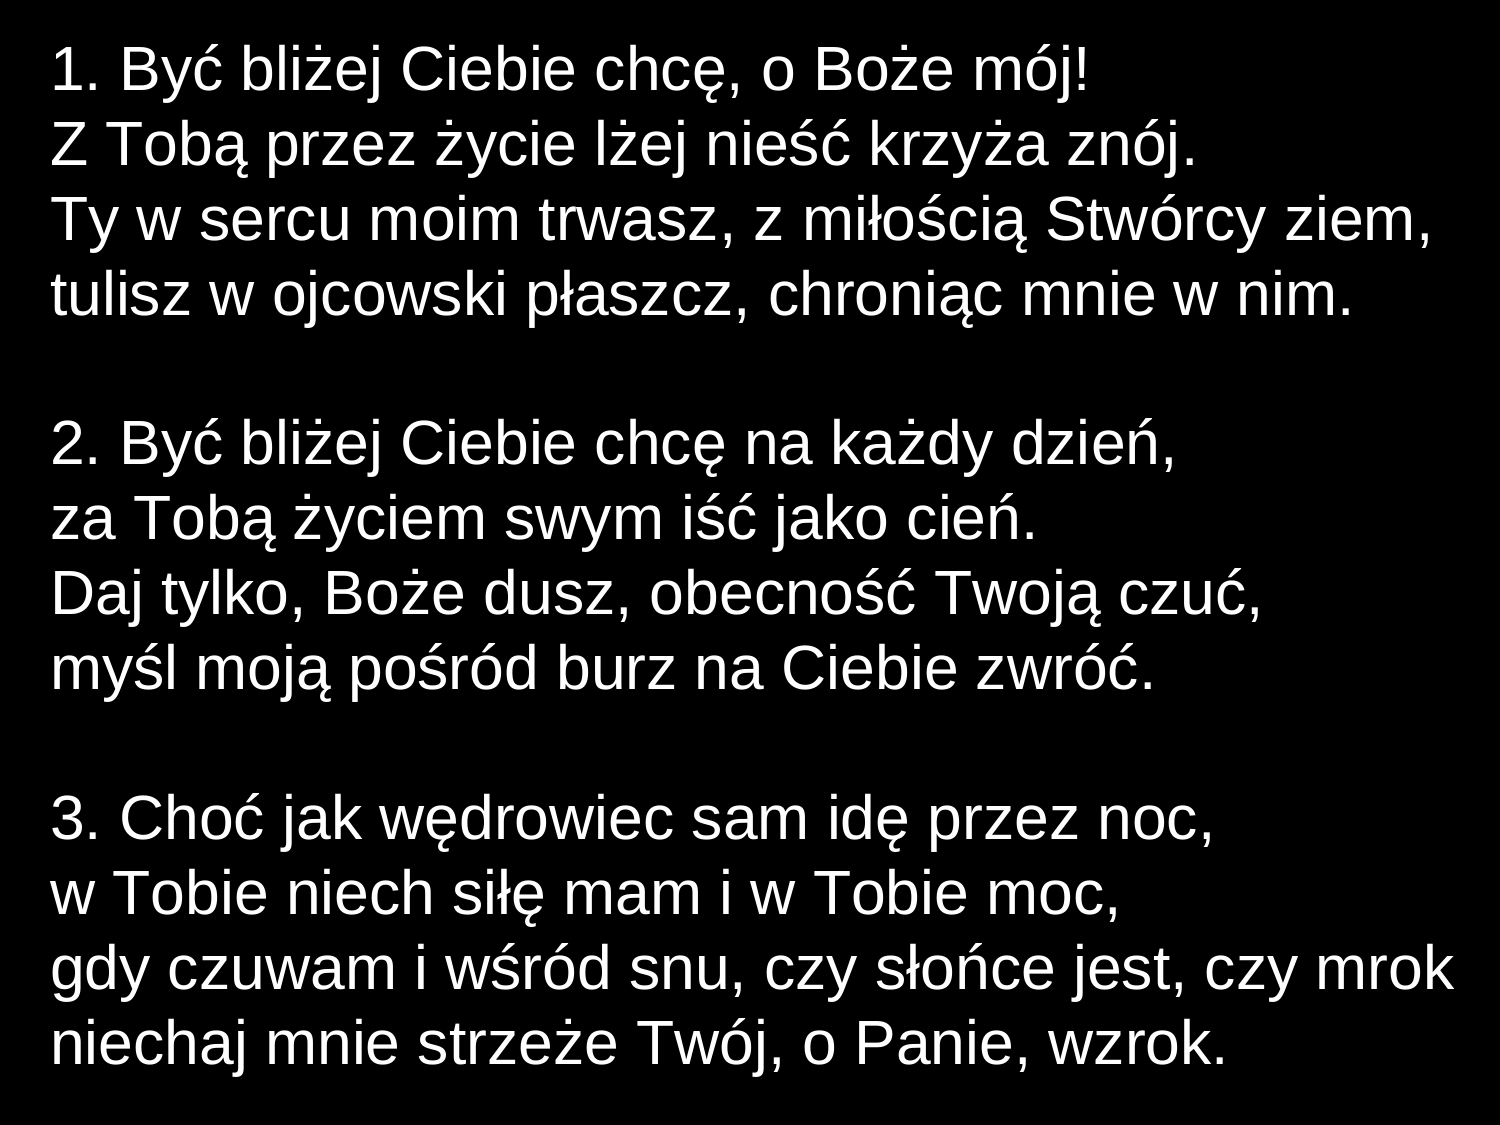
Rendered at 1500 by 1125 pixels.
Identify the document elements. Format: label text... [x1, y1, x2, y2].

text_box 1. Być bliżej Ciebie chcę, o Boże mój! Z Tobą przez życie lżej nieść krzyża znój. Ty w sercu moim trwasz, z miłością Stwórcy ziem, tulisz w ojcowski płaszcz, chroniąc mnie w nim. 2. Być bliżej Ciebie chcę na każdy dzień, za Tobą życiem swym iść jako cień. Daj tylko, Boże dusz, obecność Twoją czuć, myśl moją pośród burz na Ciebie zwróć. 3. Choć jak wędrowiec sam idę przez noc, w Tobie niech siłę mam i w Tobie moc, gdy czuwam i wśród snu, czy słońce jest, czy mrok niechaj mnie strzeże Twój, o Panie, wzrok. [35, 20, 1500, 1125]
